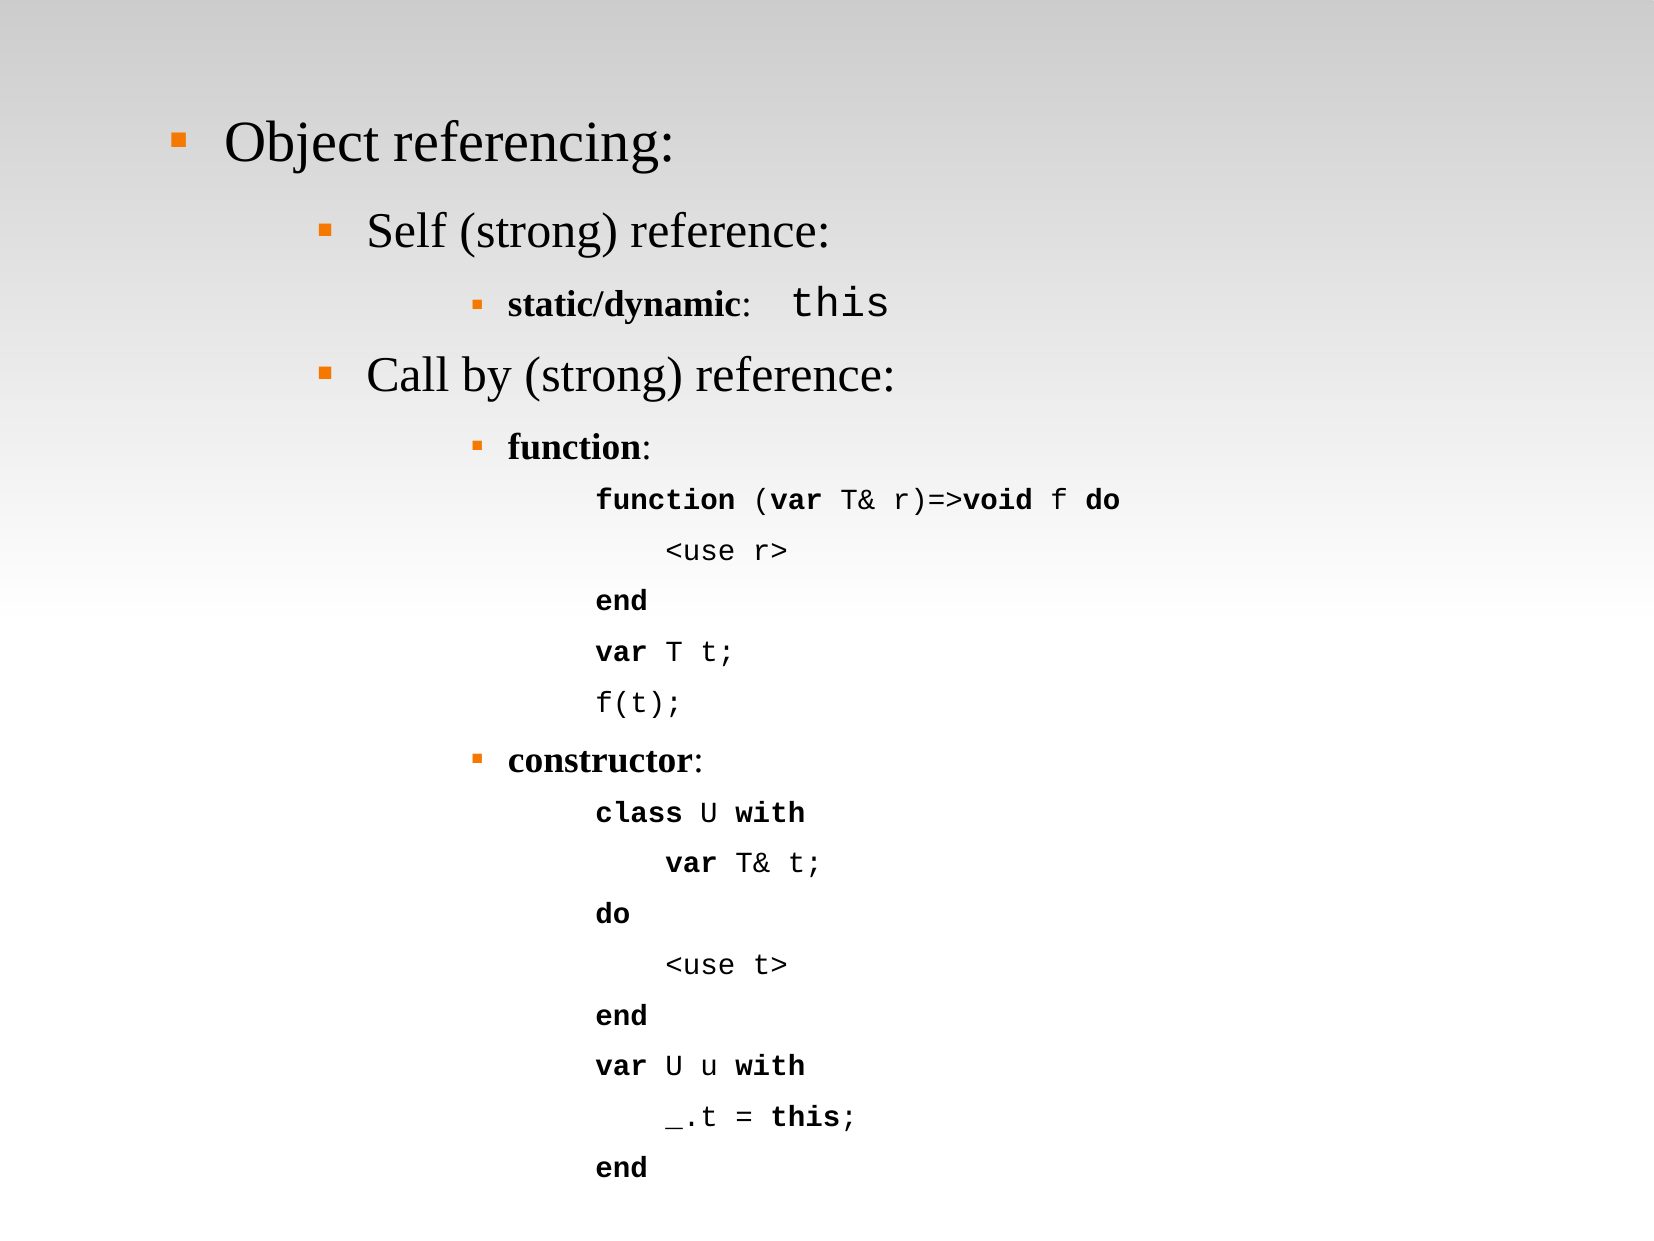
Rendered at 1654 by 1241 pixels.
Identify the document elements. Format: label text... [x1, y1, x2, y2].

list Object referencing: Self (strong) reference: static/dynamic: this Call by (strong) reference: function: function (var T& r)=>void f do <use r> end var T t; f(t); constructor: class U with var T& t; do <use t> end var U u with _.t = this; end [82, 109, 1571, 1220]
